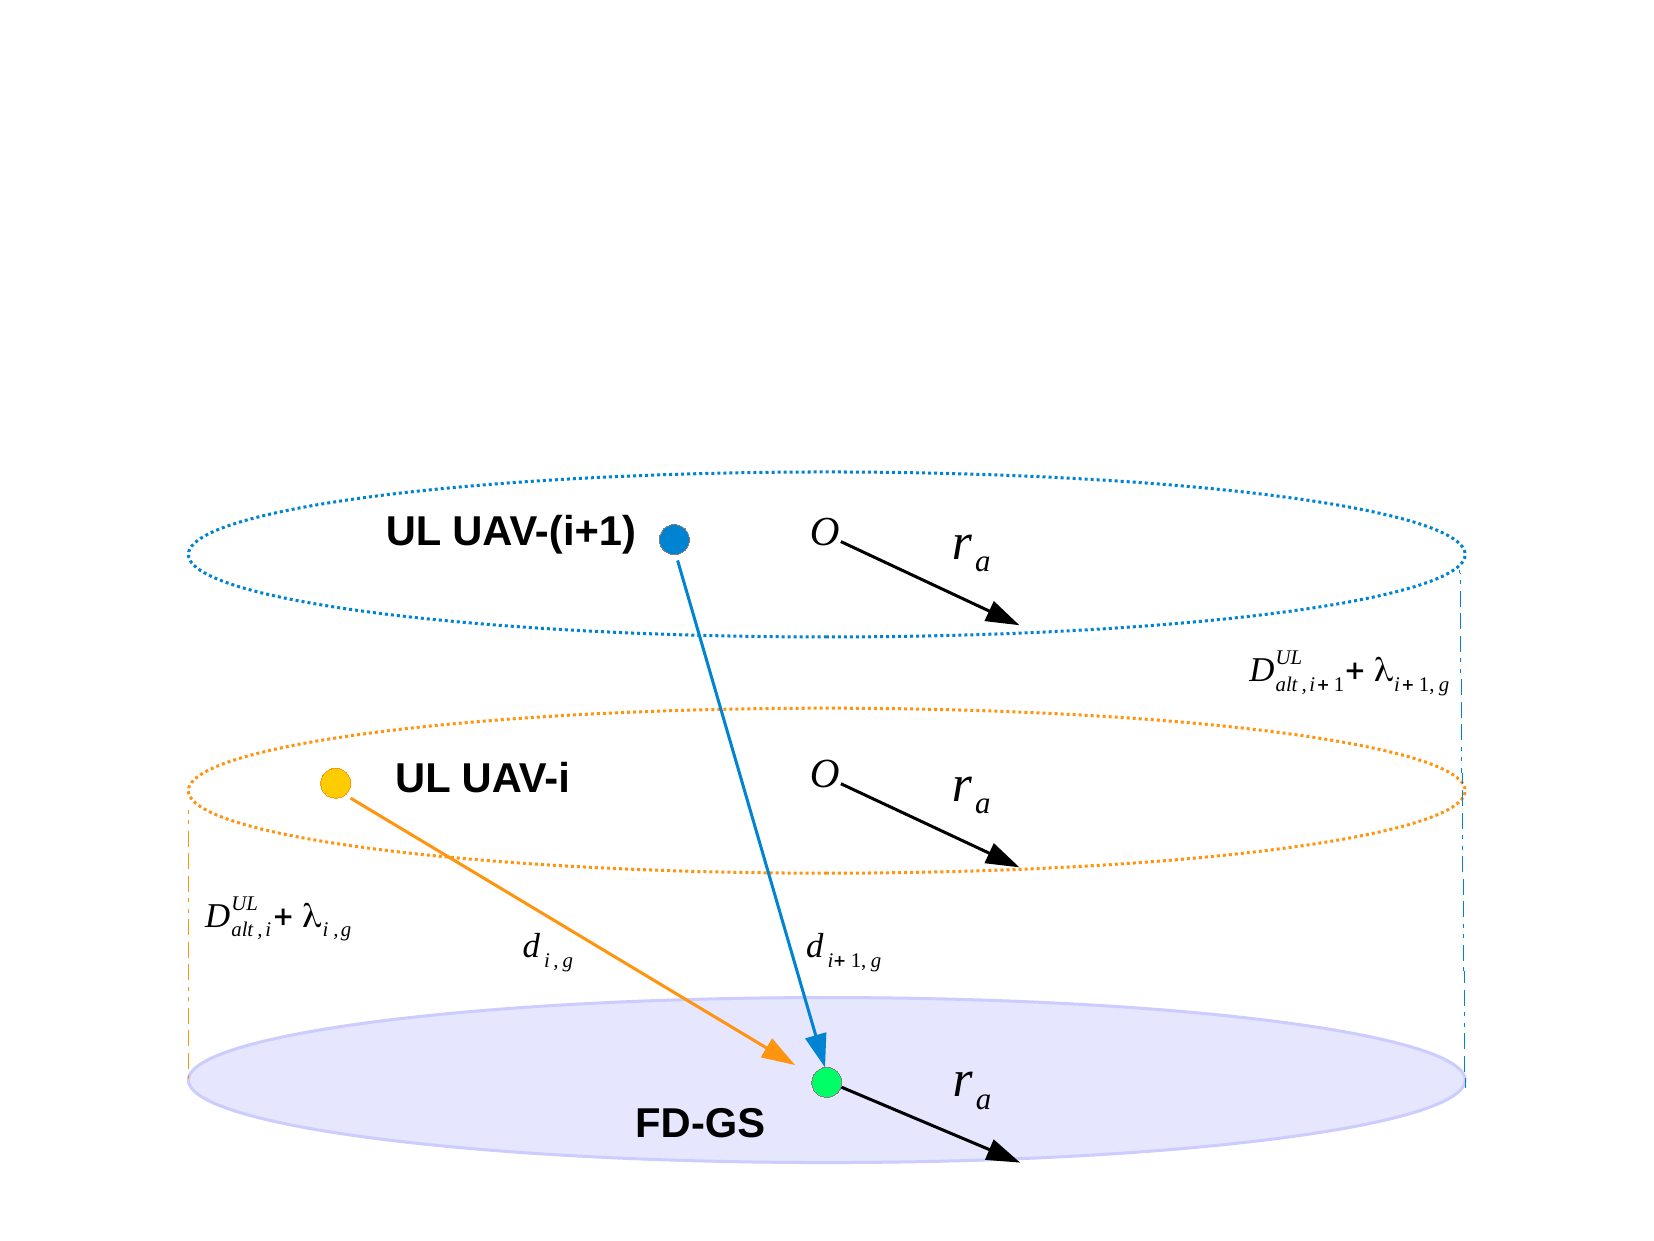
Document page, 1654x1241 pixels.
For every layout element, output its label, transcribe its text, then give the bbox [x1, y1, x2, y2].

text_box UL UAV-(i+1) [370, 500, 652, 563]
chart [944, 754, 999, 821]
chart [944, 512, 999, 579]
chart [803, 750, 847, 797]
chart [798, 927, 889, 972]
chart [1240, 646, 1457, 696]
chart [803, 507, 847, 555]
text_box FD-GS [620, 1092, 781, 1156]
text_box [188, 997, 1465, 1163]
chart [945, 1050, 1000, 1116]
text_box UL UAV-i [380, 747, 586, 811]
chart [514, 927, 581, 972]
text_box [659, 524, 690, 555]
chart [195, 891, 360, 942]
text_box [320, 768, 351, 799]
